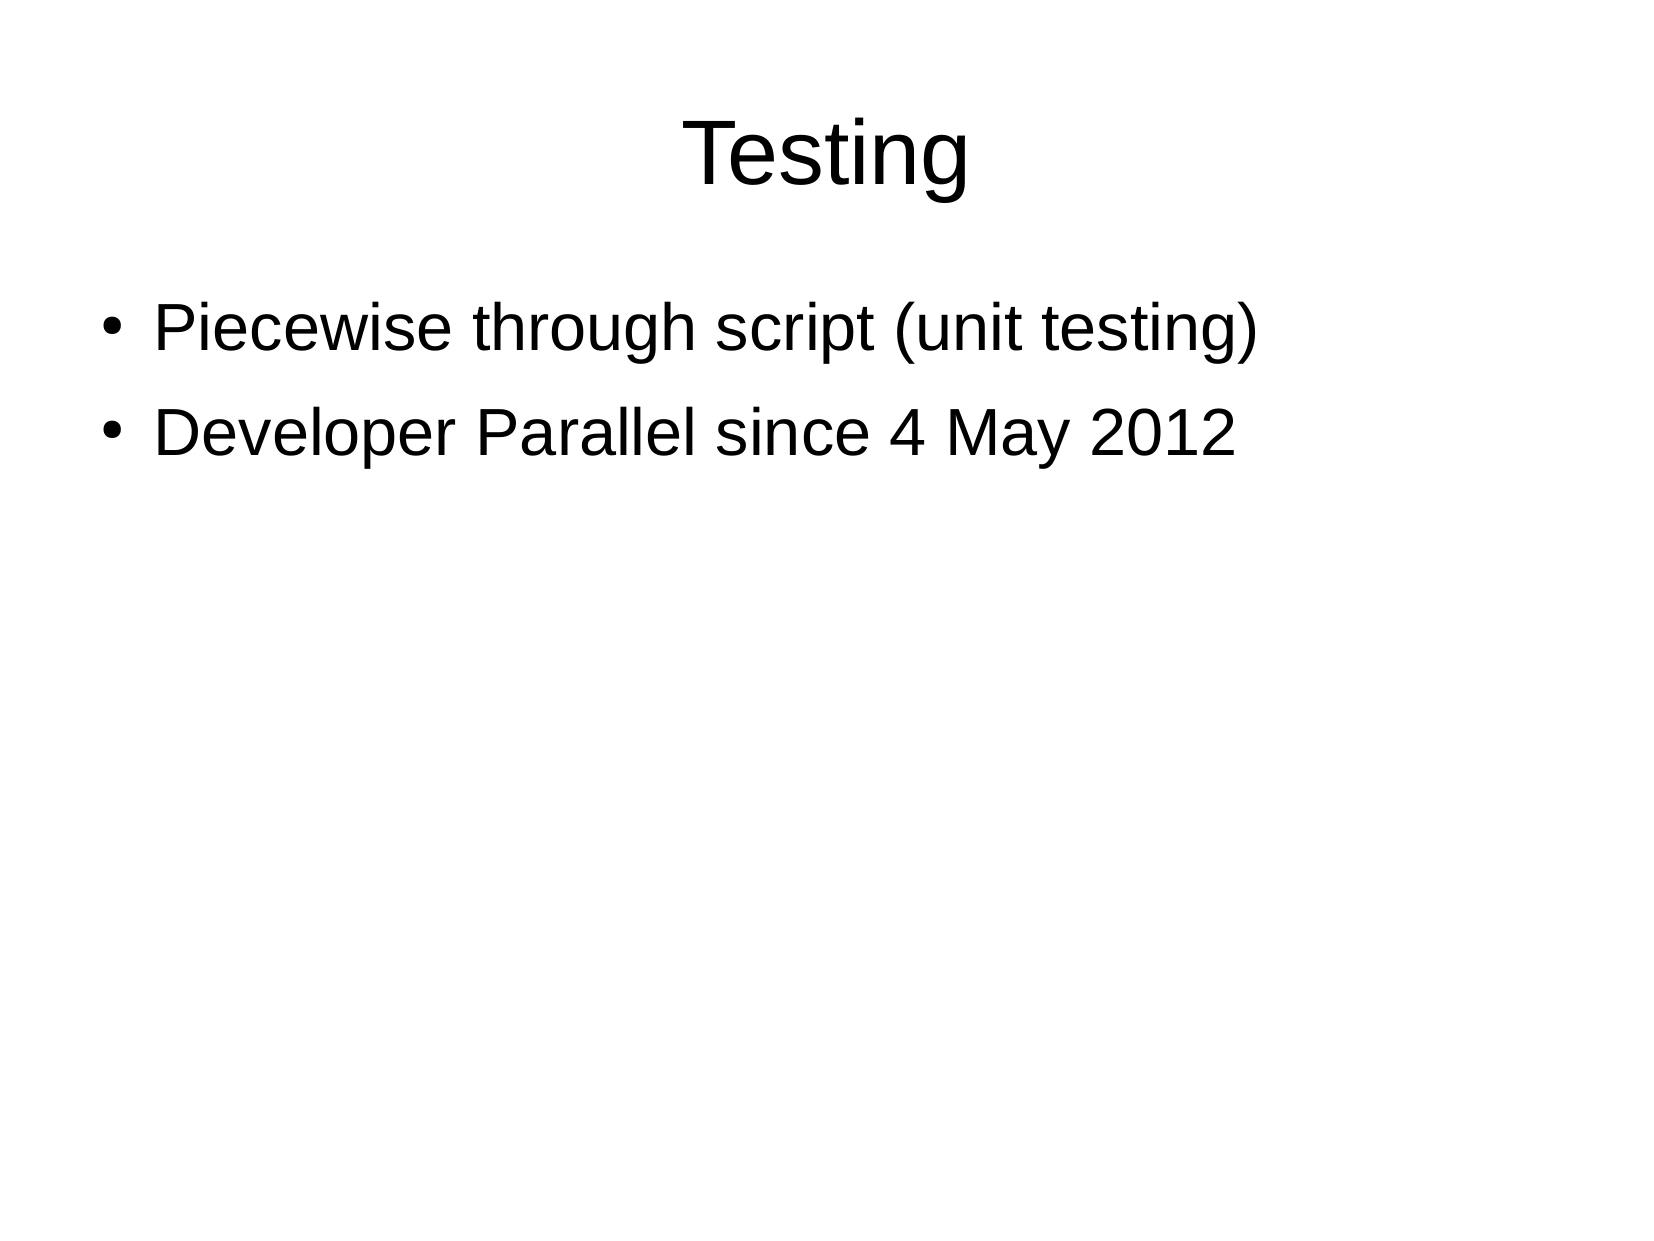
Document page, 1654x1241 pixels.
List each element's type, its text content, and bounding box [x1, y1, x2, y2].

title Testing [82, 56, 1571, 250]
list Piecewise through script (unit testing) Developer Parallel since 4 May 2012 [82, 290, 1571, 1094]
